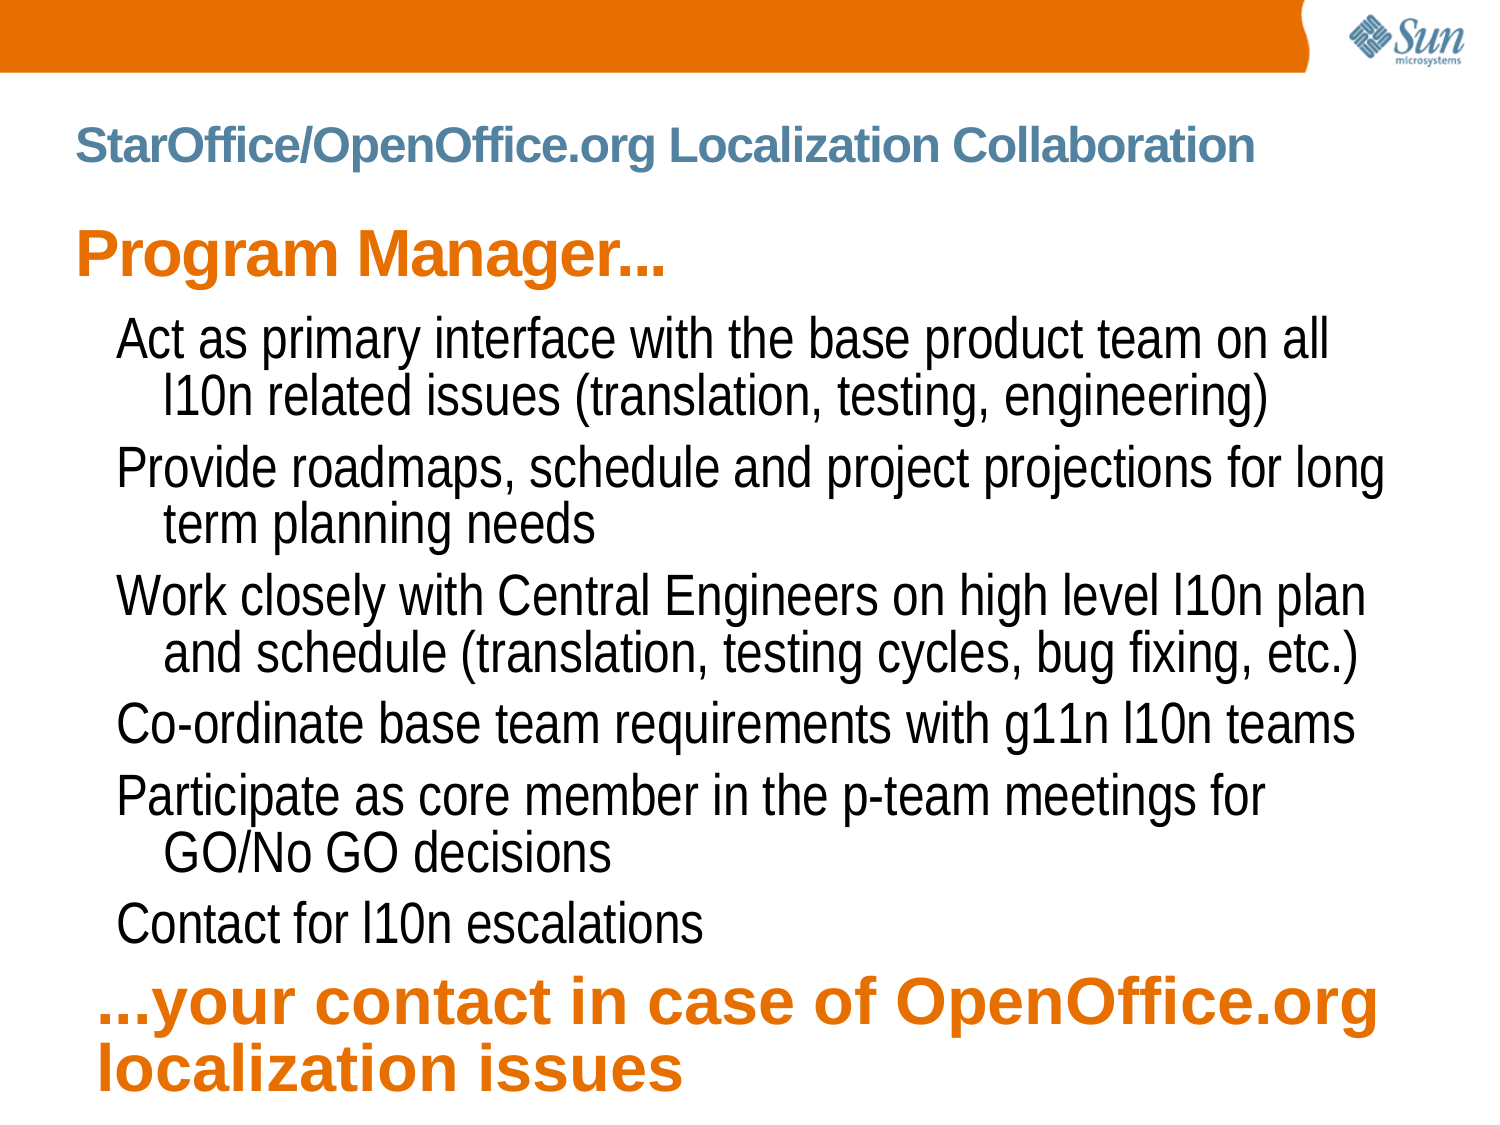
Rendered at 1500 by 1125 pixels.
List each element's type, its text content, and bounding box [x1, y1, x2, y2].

title StarOffice/OpenOffice.org Localization Collaboration Program Manager... [75, 122, 1438, 299]
text_box Act as primary interface with the base product team on all l10n related issues (translation, testing, engineering) Provide roadmaps, schedule and project projections for long term planning needs Work closely with Central Engineers on high level l10n plan and schedule (translation, testing cycles, bug fixing, etc.) Co-ordinate base team requirements with g11n l10n teams Participate as core member in the p-team meetings for GO/No GO decisions Contact for l10n escalations ...your contact in case of OpenOffice.org localization issues [96, 274, 1427, 1102]
picture [0, 0, 1500, 75]
